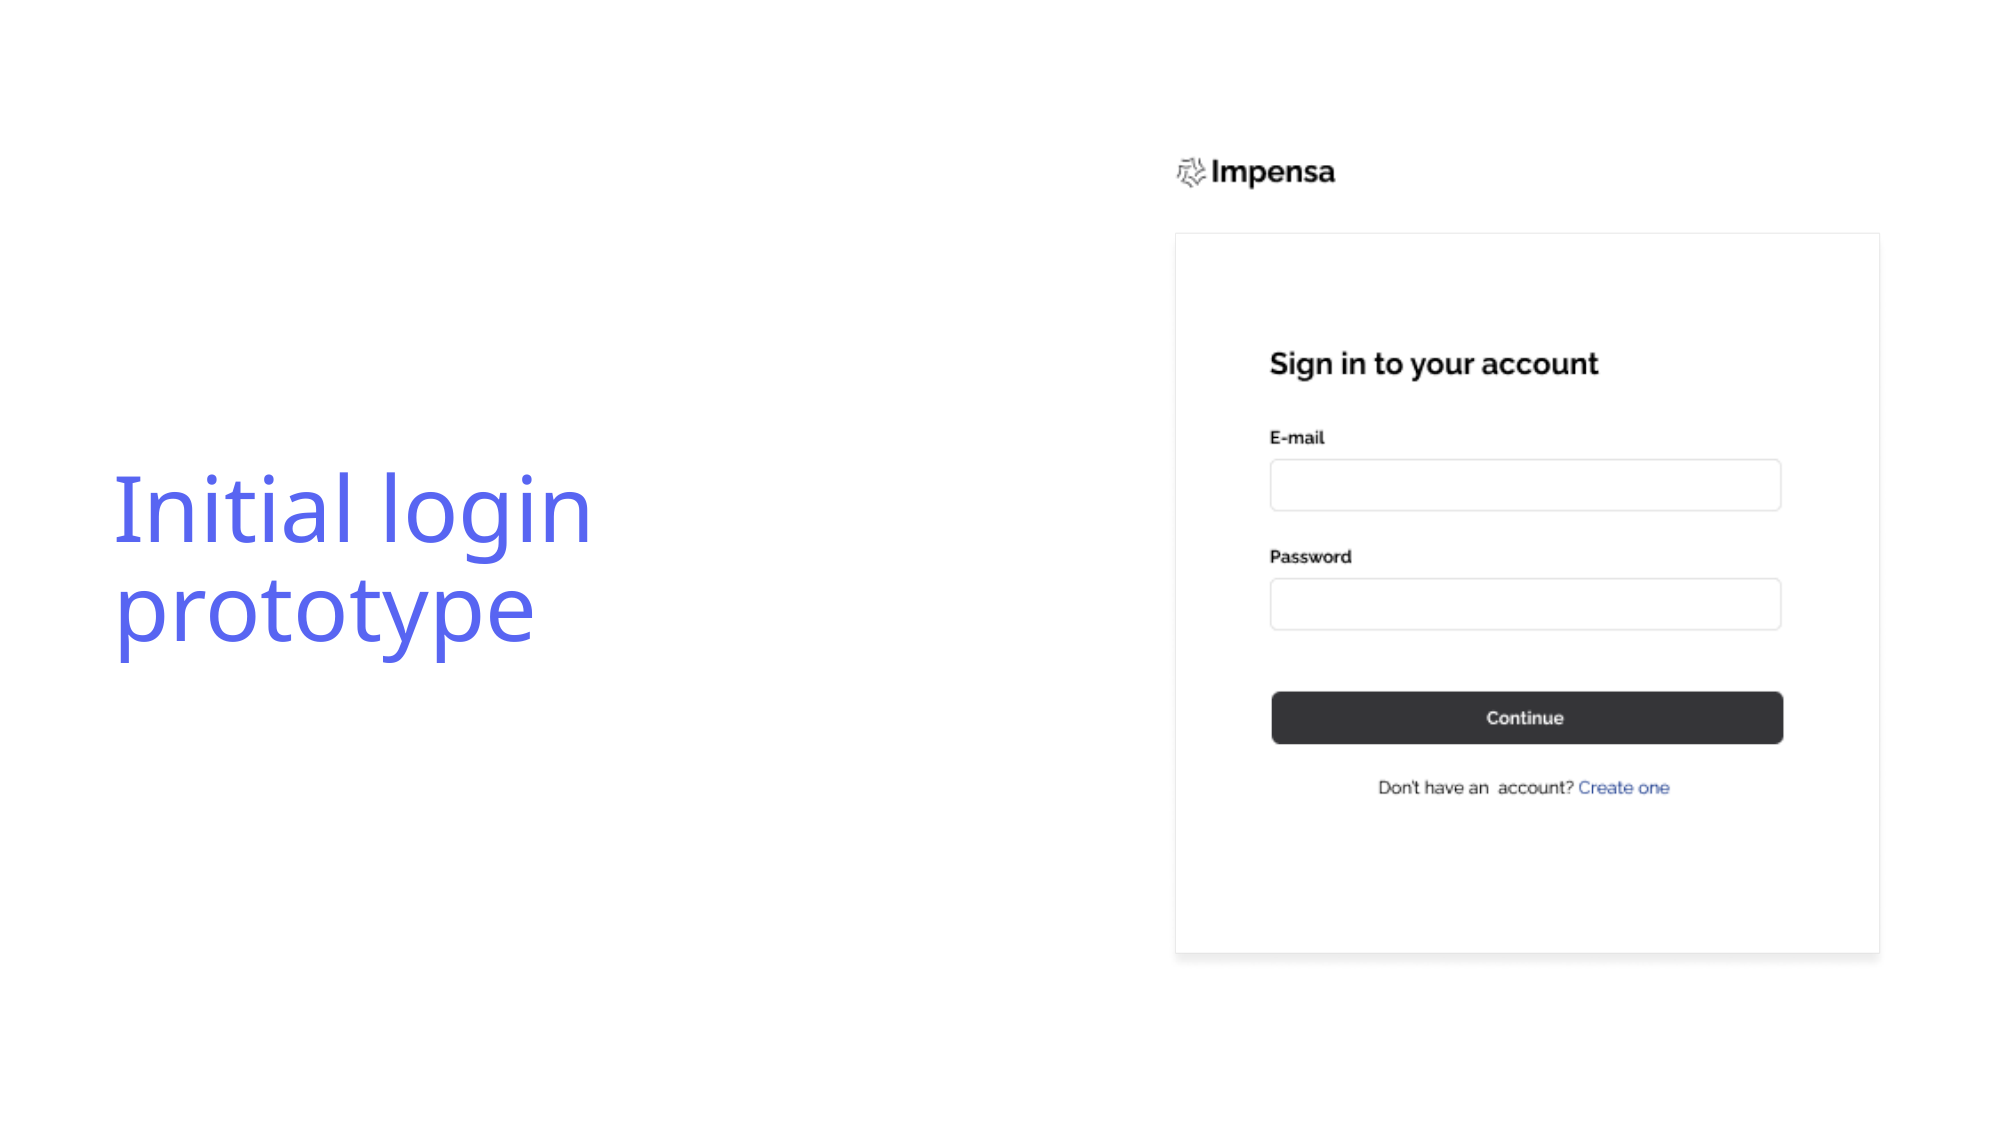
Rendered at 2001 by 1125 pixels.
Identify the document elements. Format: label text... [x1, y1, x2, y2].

title Initial login prototype [98, 453, 972, 672]
picture [1167, 153, 1889, 972]
